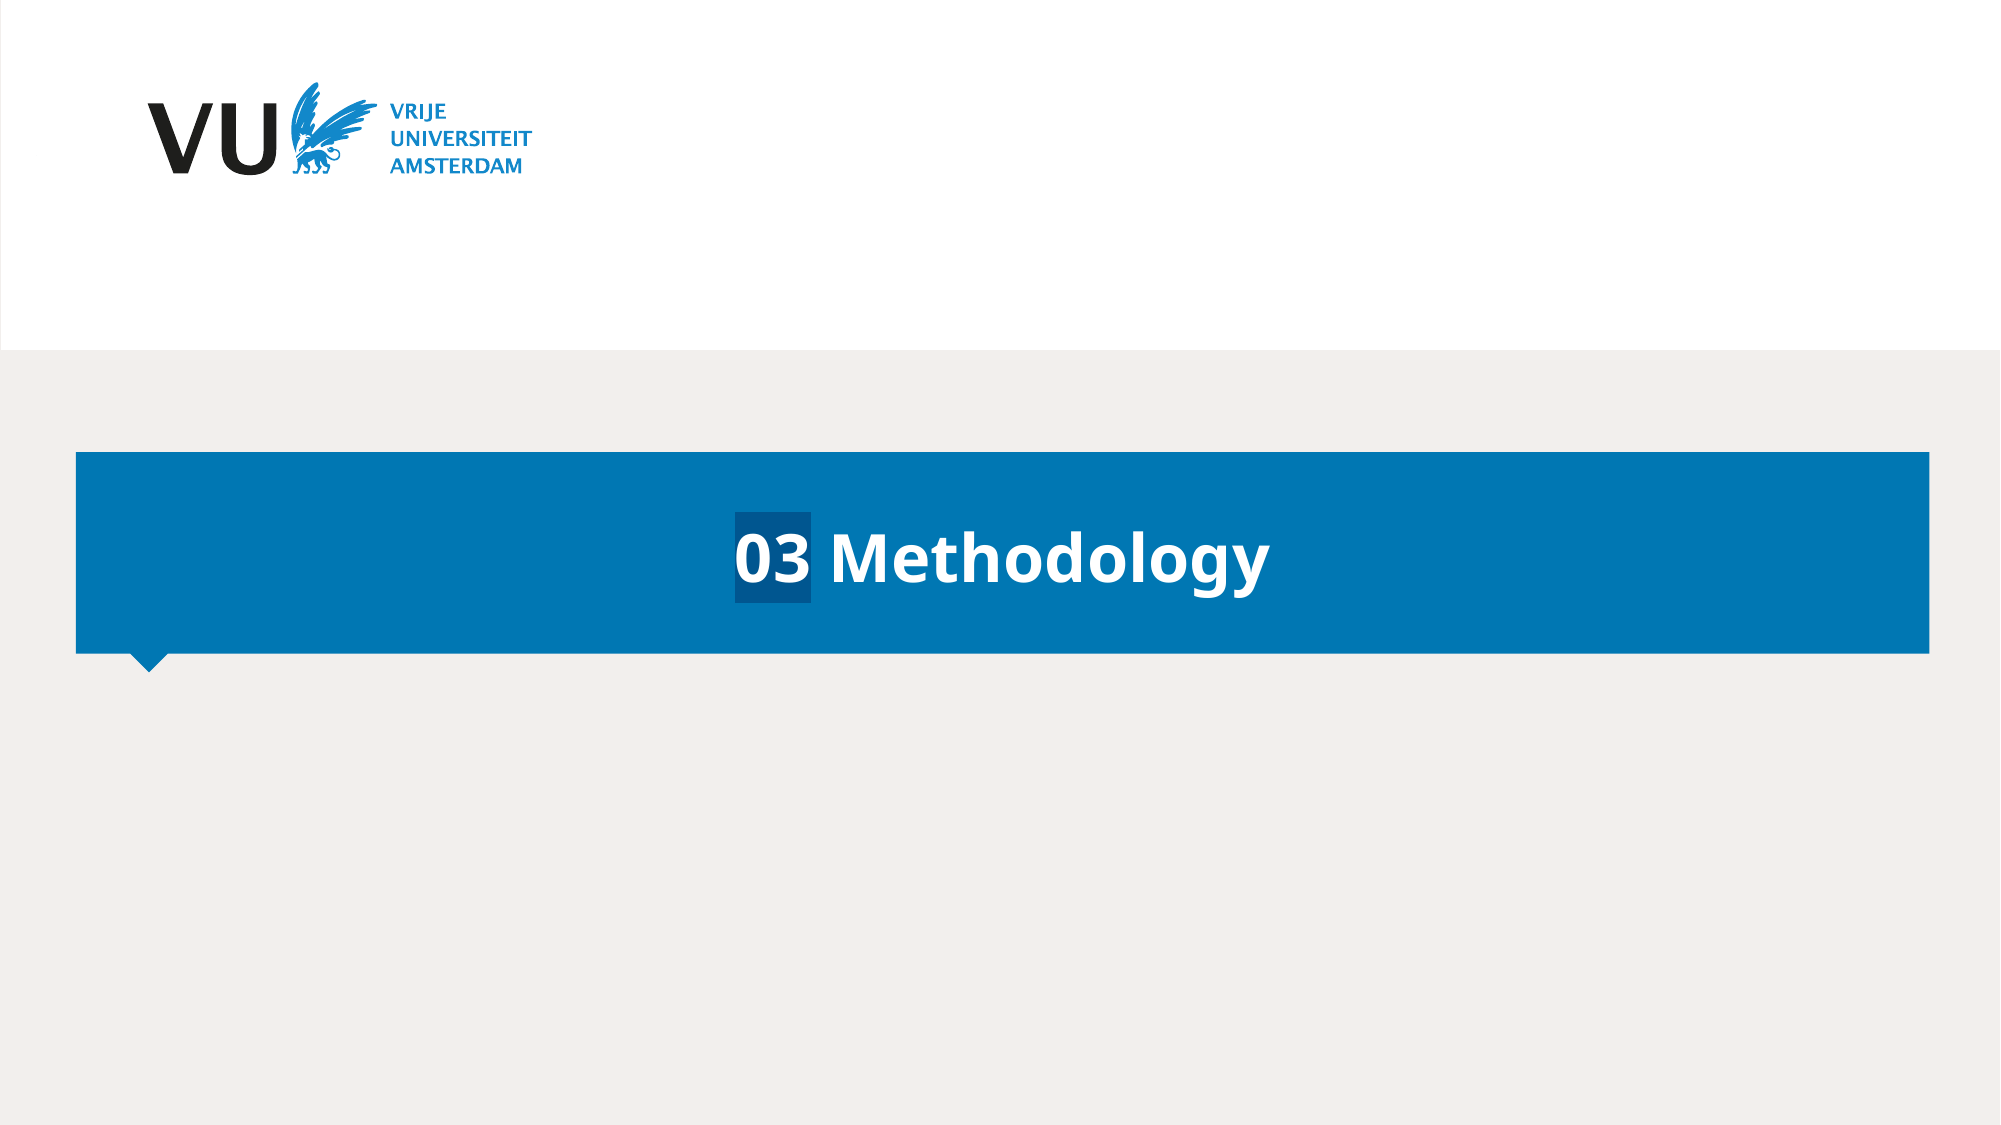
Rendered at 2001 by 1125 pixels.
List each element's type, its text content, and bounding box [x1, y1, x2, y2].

list 03 Methodology [75, 452, 1930, 673]
